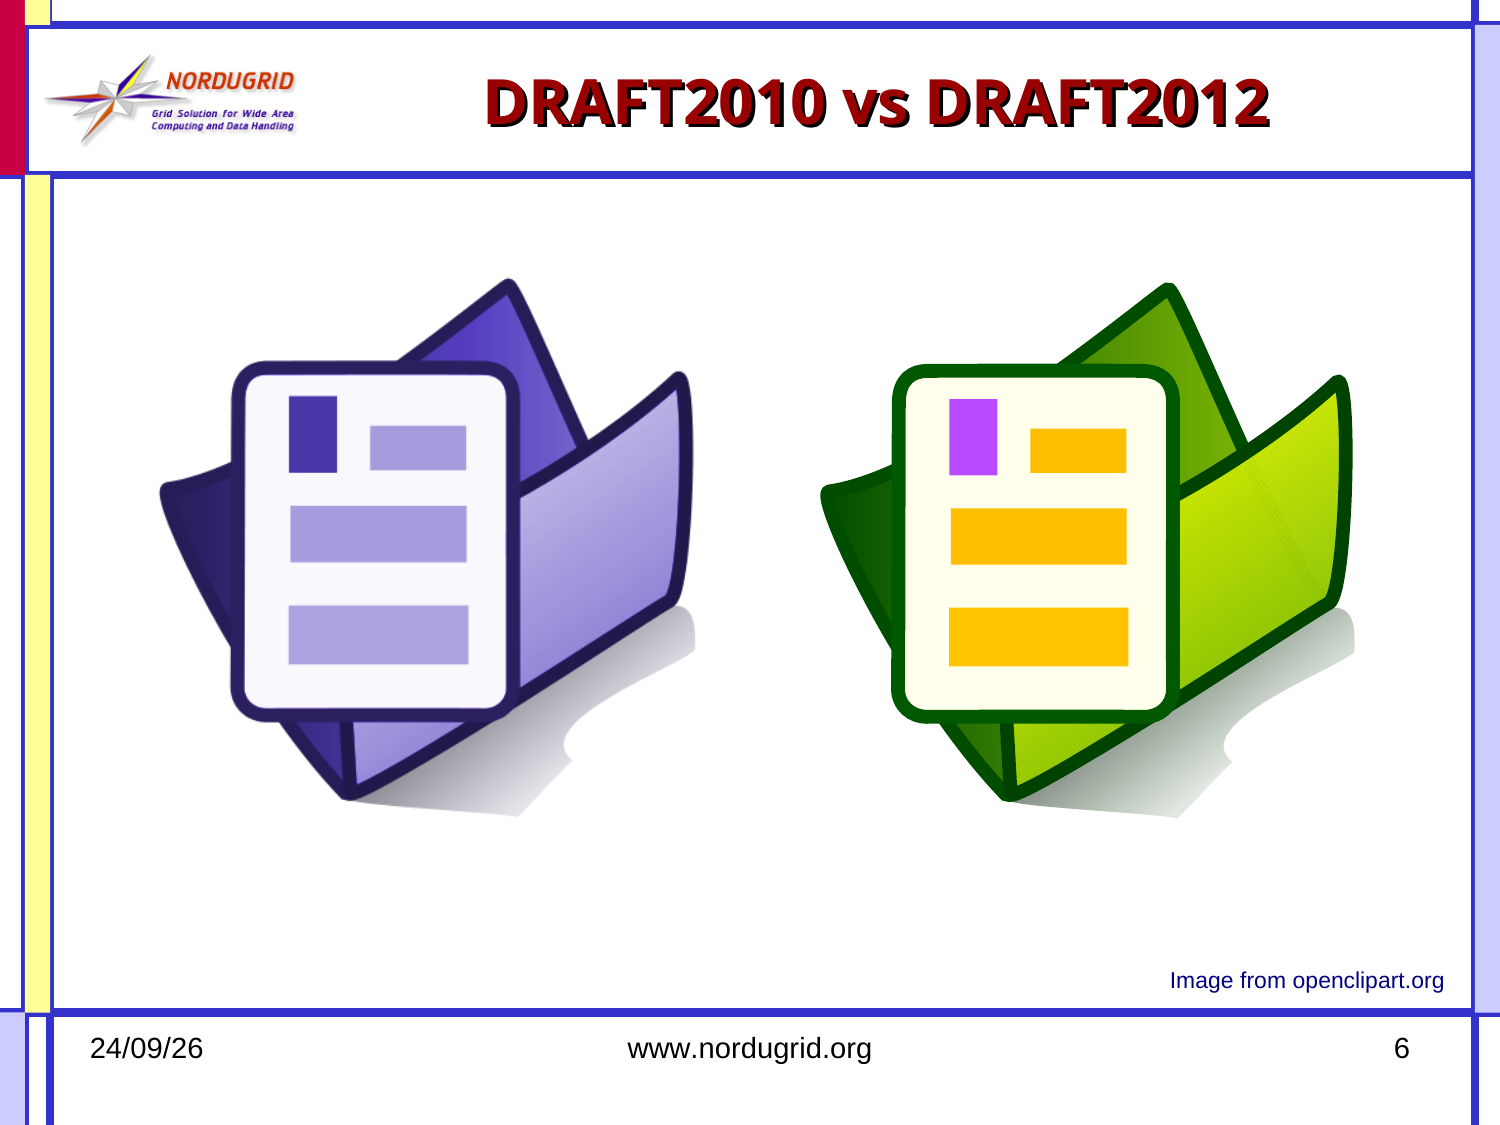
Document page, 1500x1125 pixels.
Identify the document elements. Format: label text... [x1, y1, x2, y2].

picture [810, 271, 1364, 826]
text_box Image from openclipart.org [1155, 960, 1471, 1001]
picture [40, 49, 301, 148]
picture [150, 269, 704, 824]
title DRAFT2010 vs DRAFT2012 [324, 17, 1428, 183]
